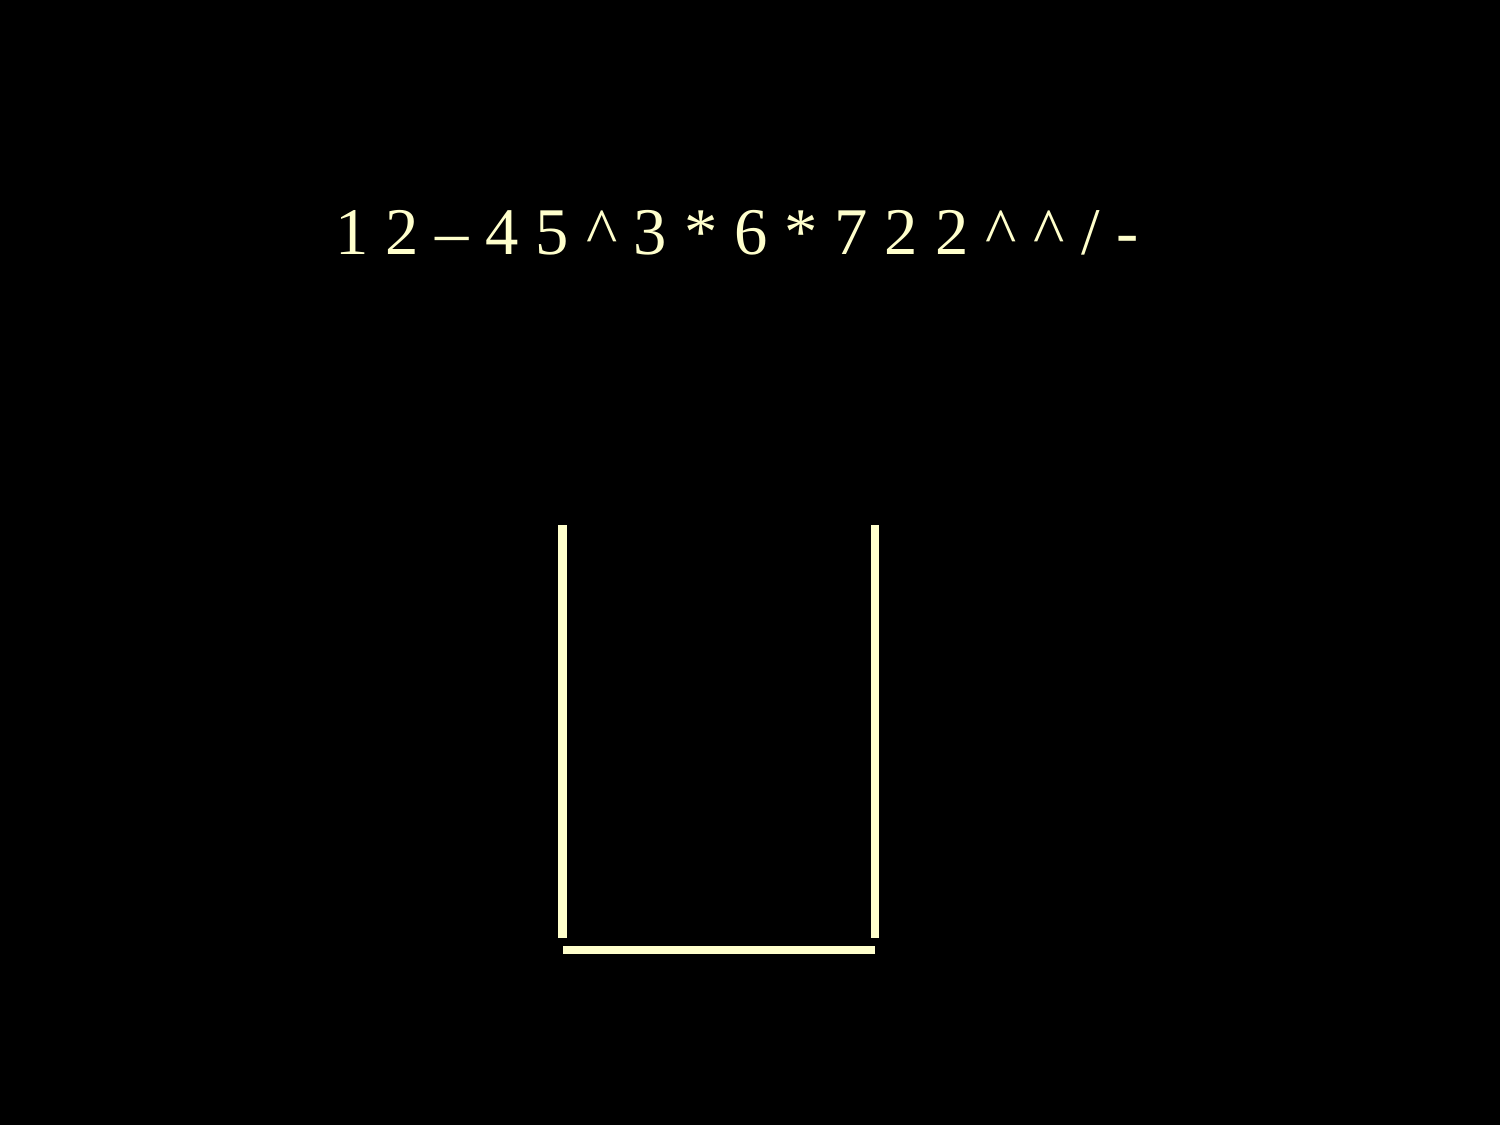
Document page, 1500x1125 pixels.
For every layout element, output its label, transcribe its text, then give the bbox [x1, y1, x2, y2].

text_box 1 2 – 4 5 ^ 3 * 6 * 7 2 2 ^ ^ / - [320, 187, 1155, 277]
